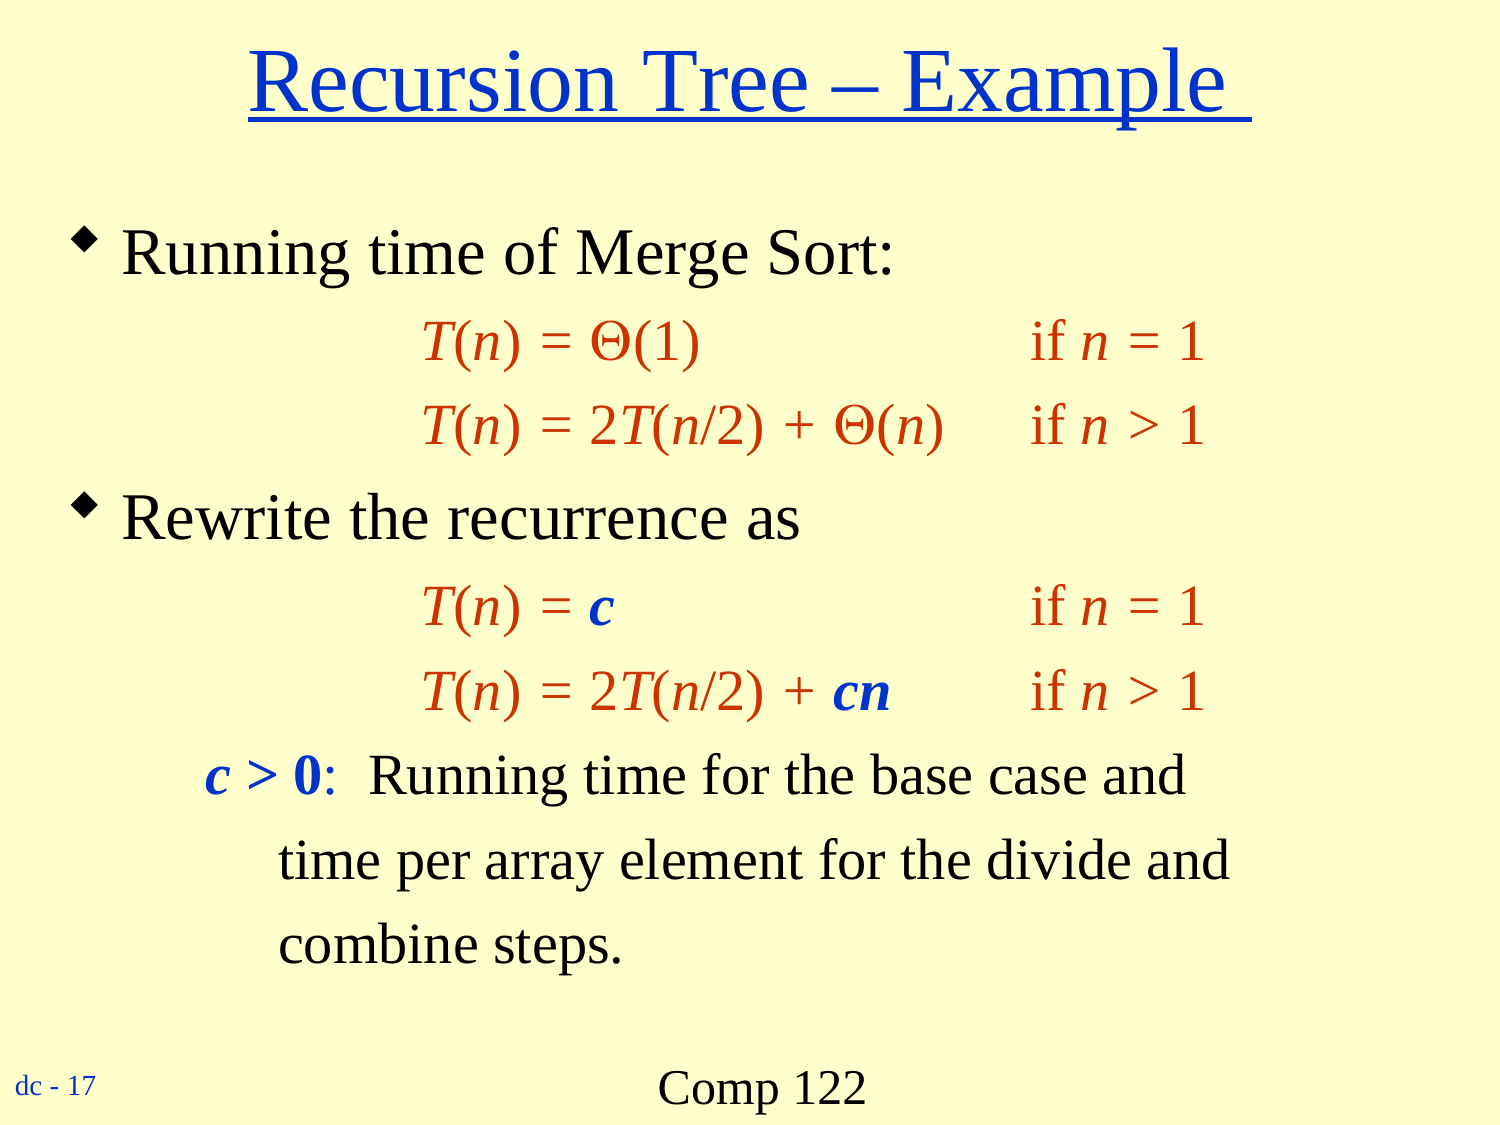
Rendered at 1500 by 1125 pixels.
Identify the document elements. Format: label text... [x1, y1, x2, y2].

title Recursion Tree – Example [0, 0, 1500, 150]
list Running time of Merge Sort: T(n) = (1) if n = 1 T(n) = 2T(n/2) + (n) if n > 1 Rewrite the recurrence as T(n) = c if n = 1 T(n) = 2T(n/2) + cn if n > 1 c > 0: Running time for the base case and time per array element for the divide and combine steps. [49, 200, 1438, 1000]
